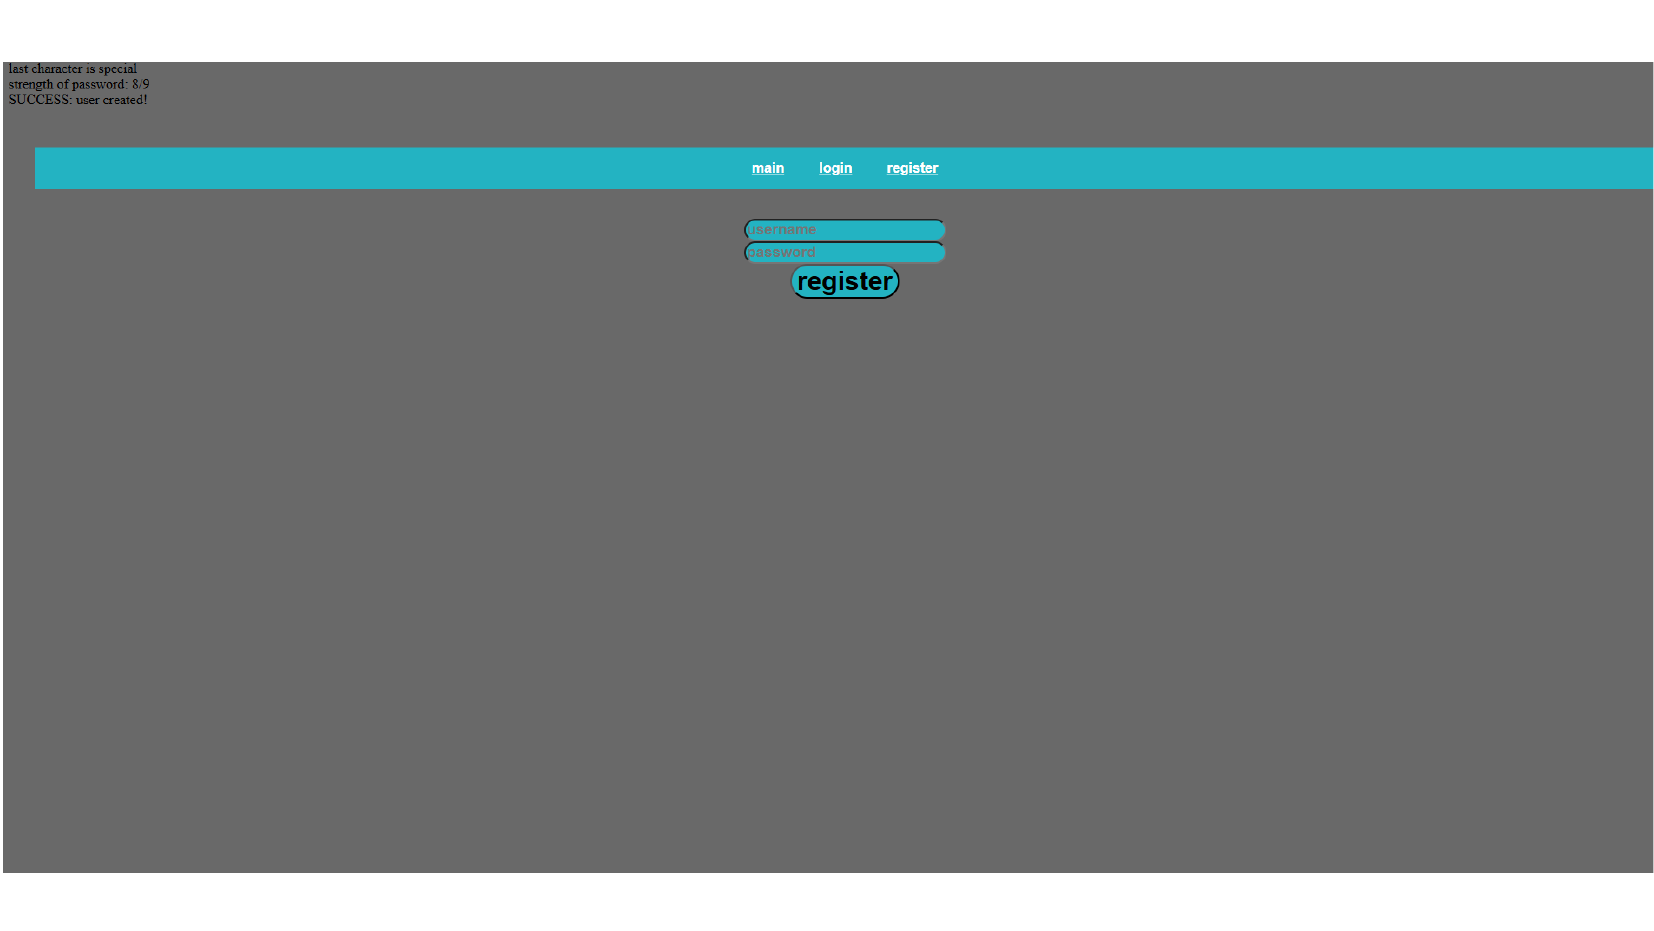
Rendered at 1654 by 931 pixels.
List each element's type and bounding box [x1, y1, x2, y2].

picture [3, 62, 1654, 873]
